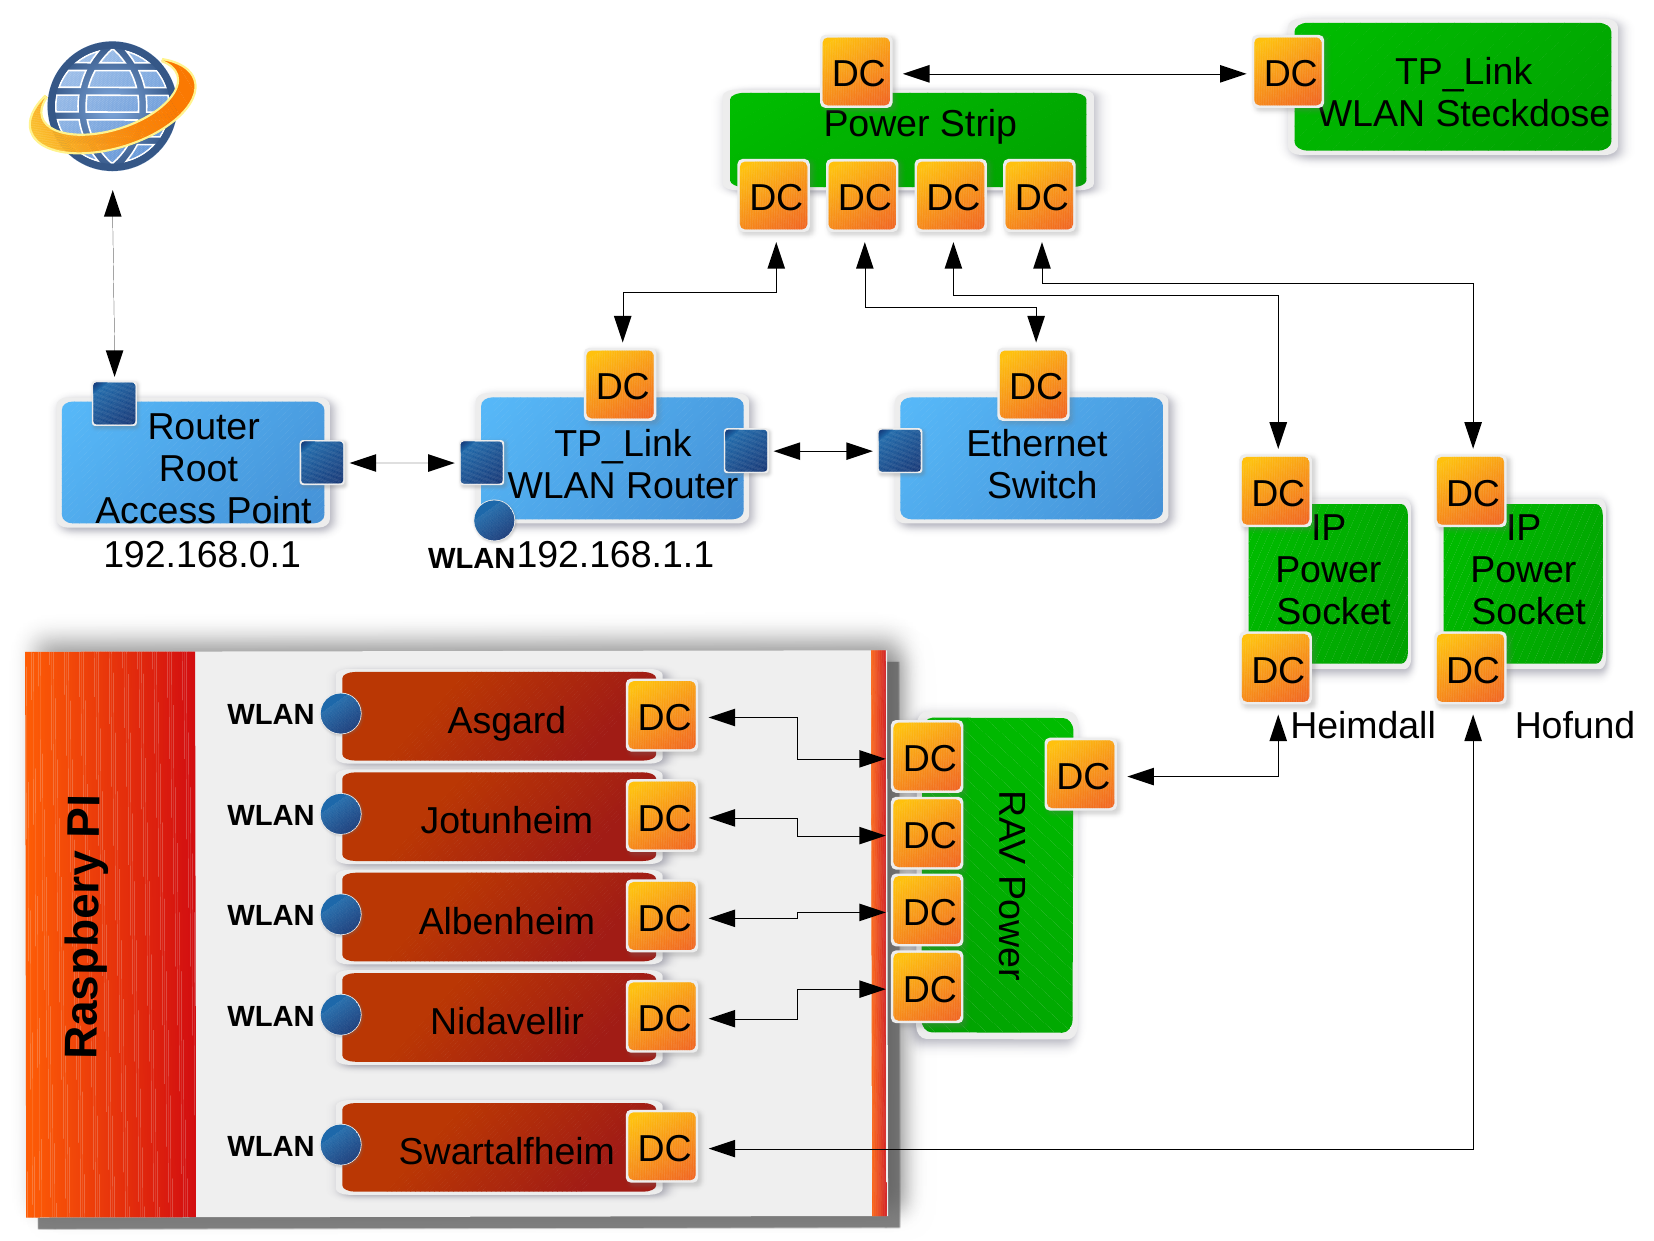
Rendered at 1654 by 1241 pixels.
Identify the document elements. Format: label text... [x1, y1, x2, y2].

picture [47, 376, 361, 550]
text_box WLAN [212, 992, 331, 1041]
text_box Hofund [1500, 696, 1654, 761]
text_box WLAN [413, 534, 532, 583]
picture [1234, 448, 1625, 715]
picture [872, 342, 1199, 546]
text_box 192.168.1.1 [520, 525, 733, 583]
text_box Raspbery PI [47, 779, 119, 1075]
text_box WLAN [212, 891, 331, 941]
picture [23, 11, 202, 191]
picture [1246, 6, 1654, 178]
picture [454, 342, 780, 546]
text_box Heimdall [1275, 696, 1465, 761]
text_box WLAN [212, 690, 331, 740]
text_box WLAN [212, 1122, 331, 1171]
picture [706, 29, 1134, 243]
text_box WLAN [212, 791, 331, 840]
picture [0, 578, 1128, 1241]
text_box 192.168.0.1 [88, 525, 319, 583]
